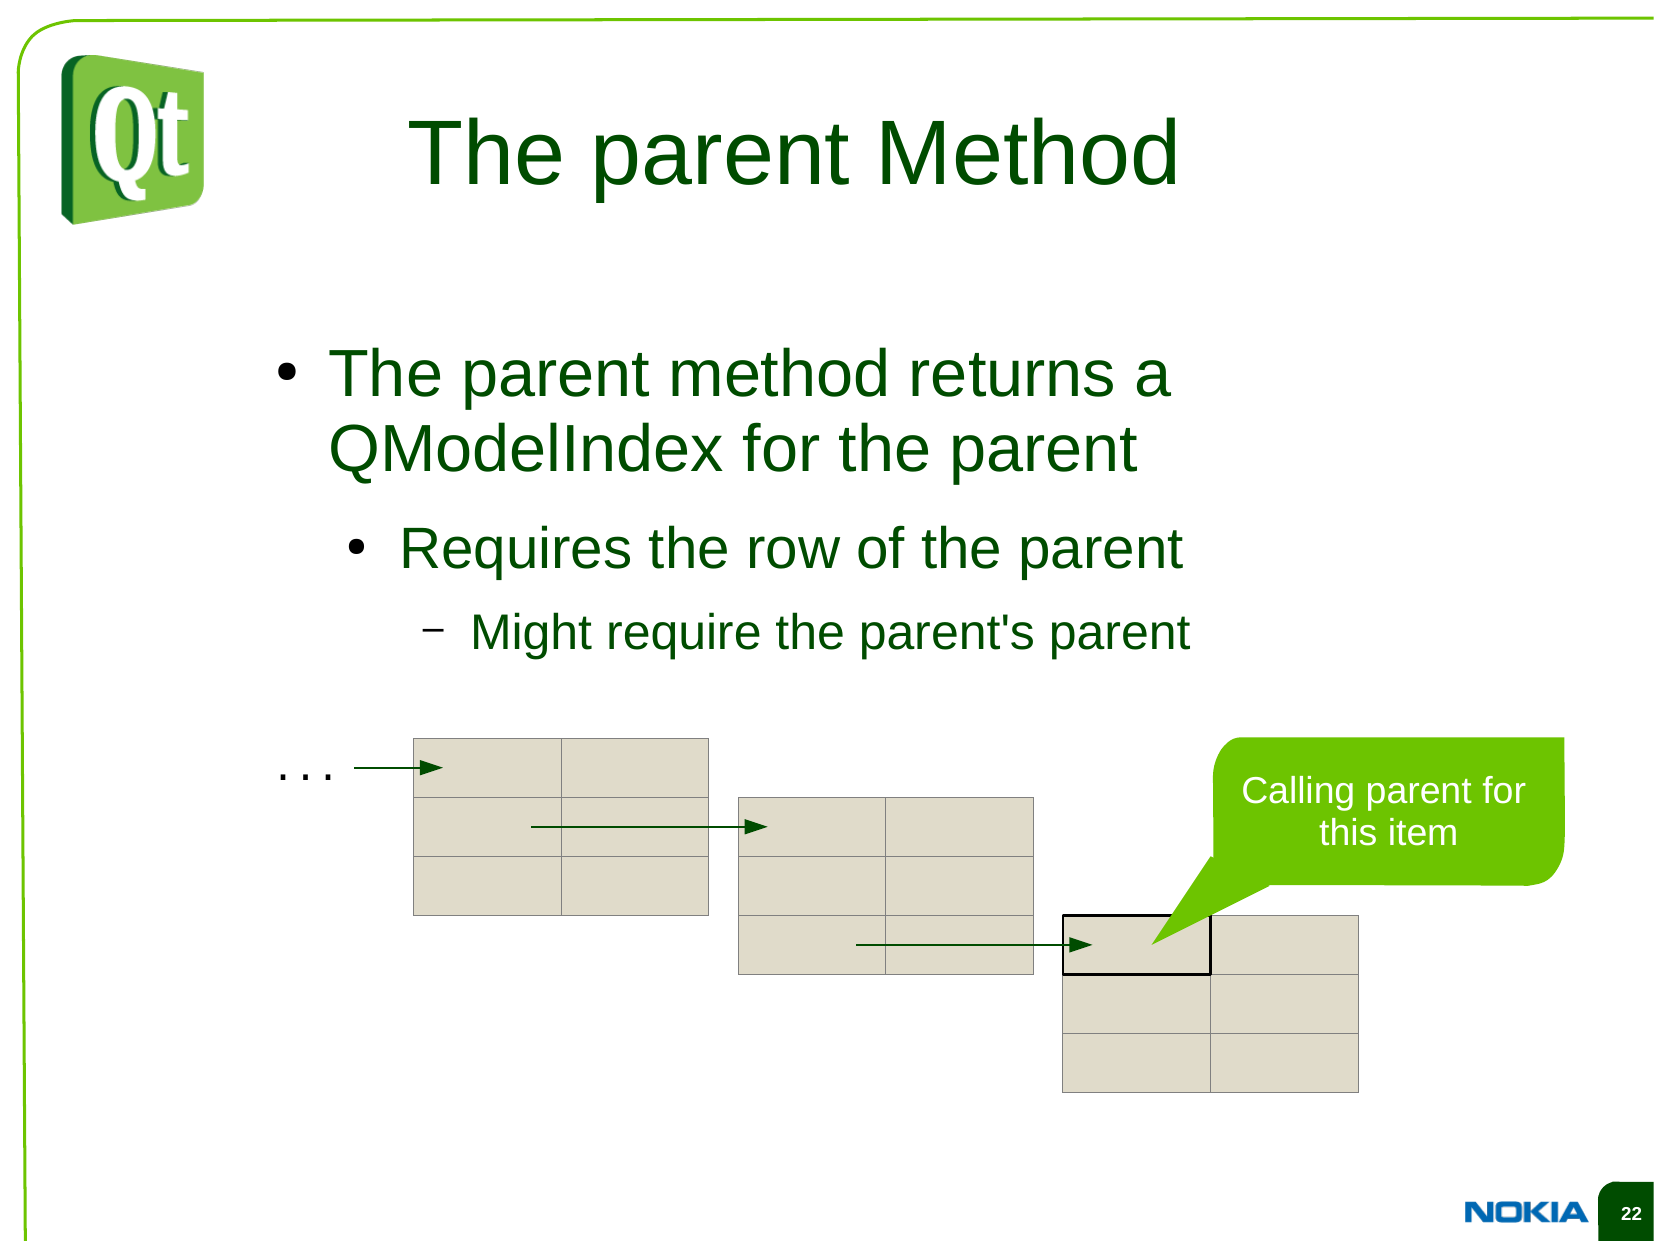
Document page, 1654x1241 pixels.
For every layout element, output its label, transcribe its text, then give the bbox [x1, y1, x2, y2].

title The parent Method [257, 56, 1333, 250]
text_box ... [257, 738, 355, 797]
picture [1465, 1201, 1589, 1223]
text_box [1062, 856, 1359, 1093]
text_box [413, 738, 709, 916]
list The parent method returns a QModelIndex for the parent Requires the row of the parent Might require the parent's parent [257, 336, 1577, 1156]
text_box [738, 797, 1034, 975]
text_box Calling parent for this item [1212, 737, 1565, 886]
picture [61, 55, 204, 225]
